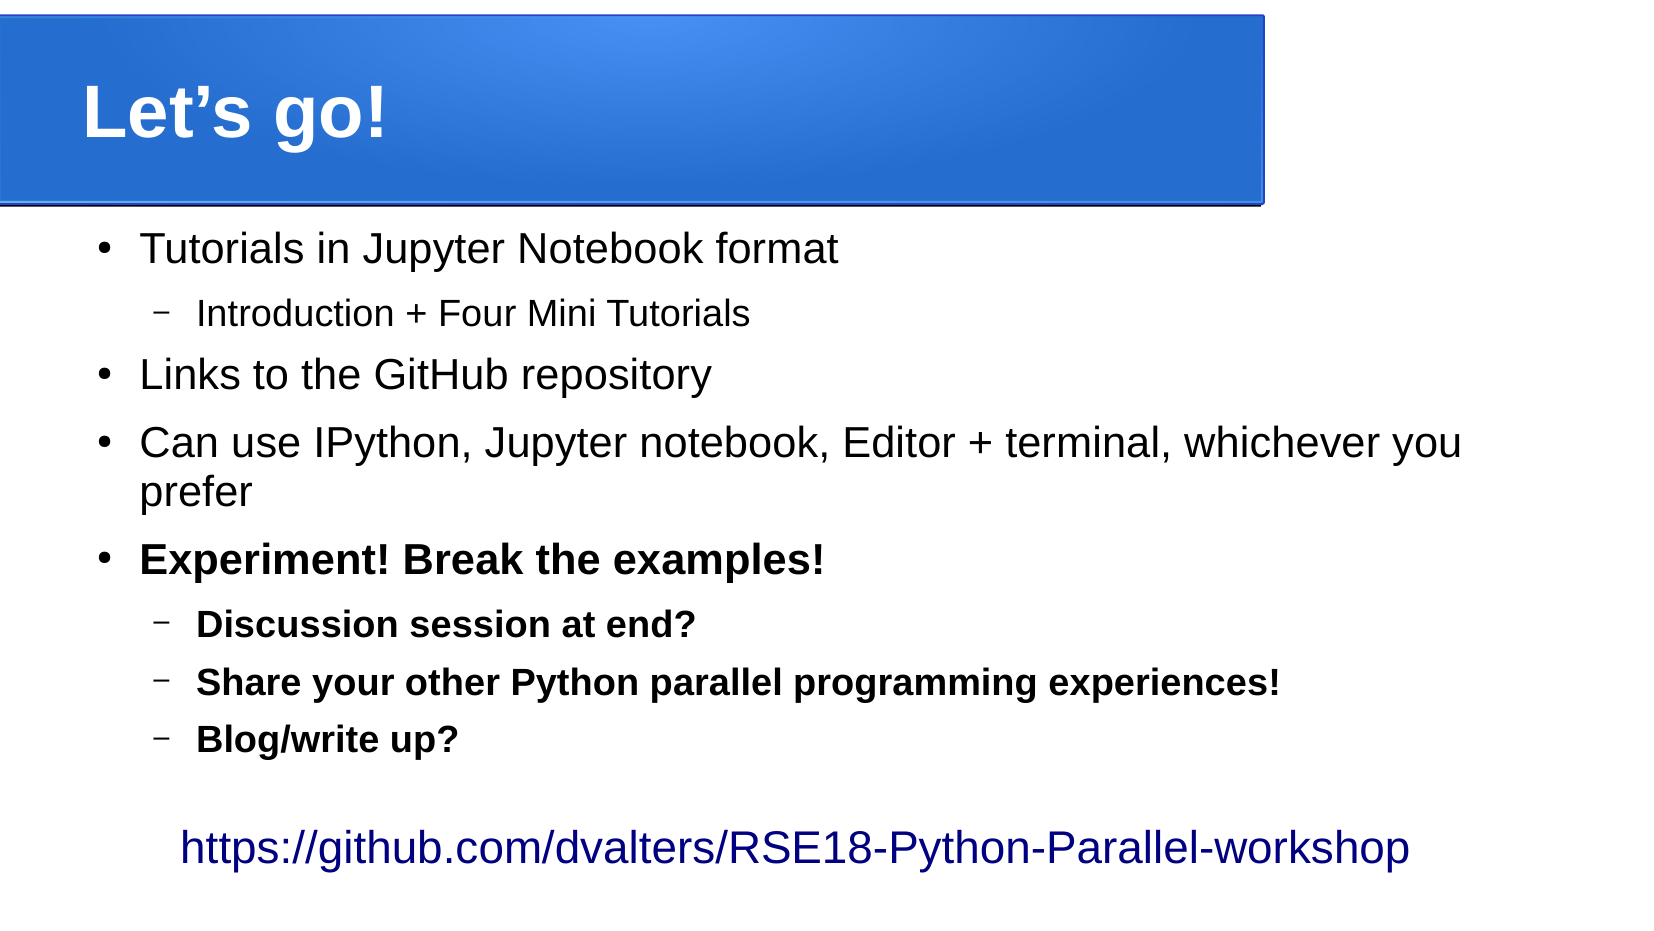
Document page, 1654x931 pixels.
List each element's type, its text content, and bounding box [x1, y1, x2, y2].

list Tutorials in Jupyter Notebook format Introduction + Four Mini Tutorials Links to the GitHub repository Can use IPython, Jupyter notebook, Editor + terminal, whichever you prefer Experiment! Break the examples! Discussion session at end? Share your other Python parallel programming experiences! Blog/write up? [82, 224, 1571, 764]
title Let’s go! [82, 35, 1235, 189]
text_box https://github.com/dvalters/RSE18-Python-Parallel-workshop [165, 814, 1571, 898]
